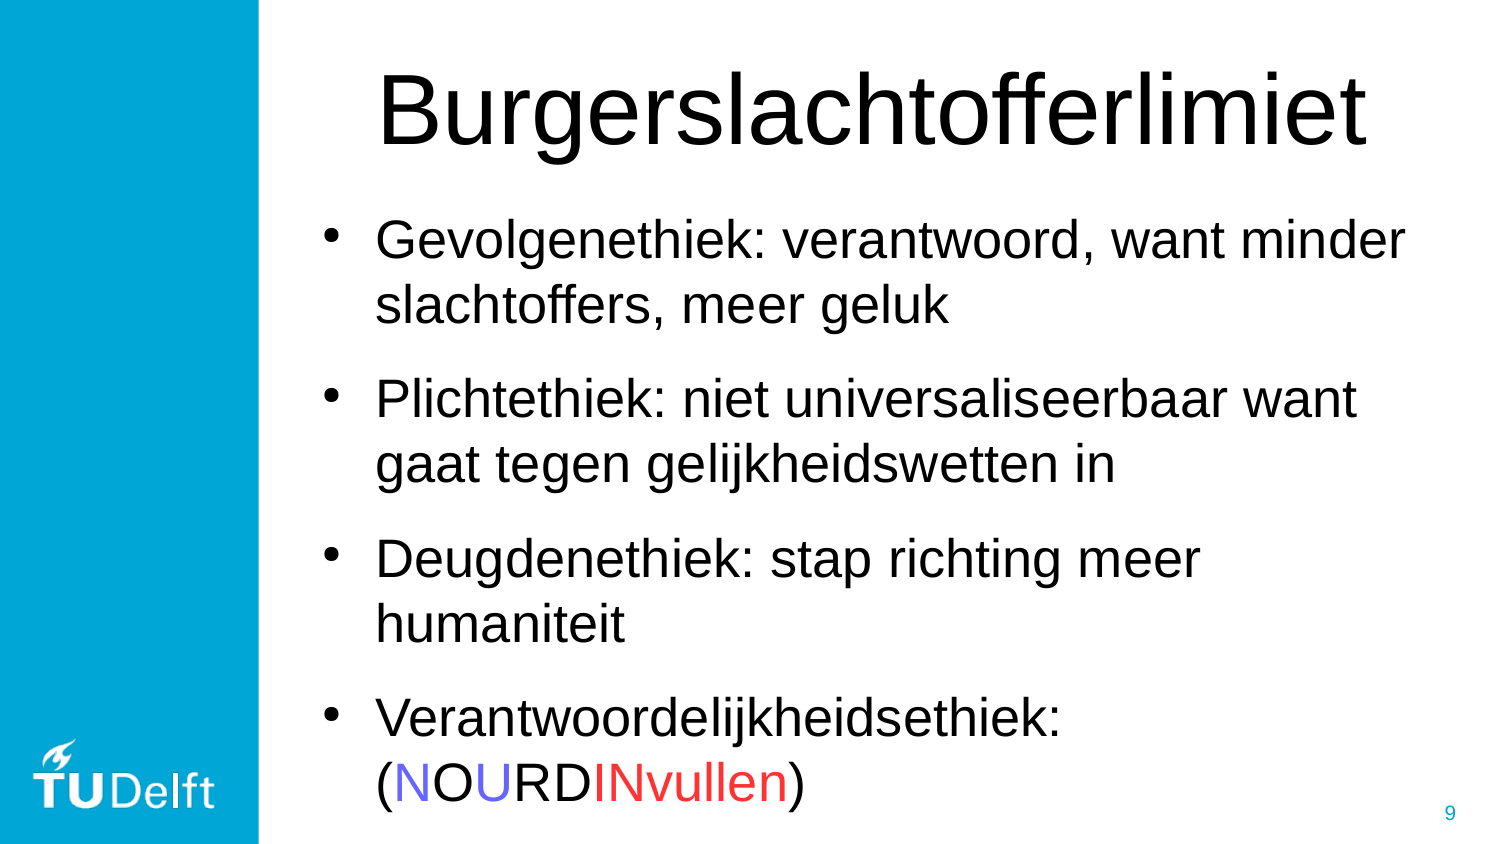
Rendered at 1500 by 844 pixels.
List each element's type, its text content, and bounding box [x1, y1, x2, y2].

title Burgerslachtofferlimiet [289, 33, 1455, 175]
list Gevolgenethiek: verantwoord, want minder slachtoffers, meer geluk Plichtethiek: niet universaliseerbaar want gaat tegen gelijkheidswetten in Deugdenethiek: stap richting meer humaniteit Verantwoordelijkheidsethiek: (NOURDINvullen) [289, 196, 1455, 769]
